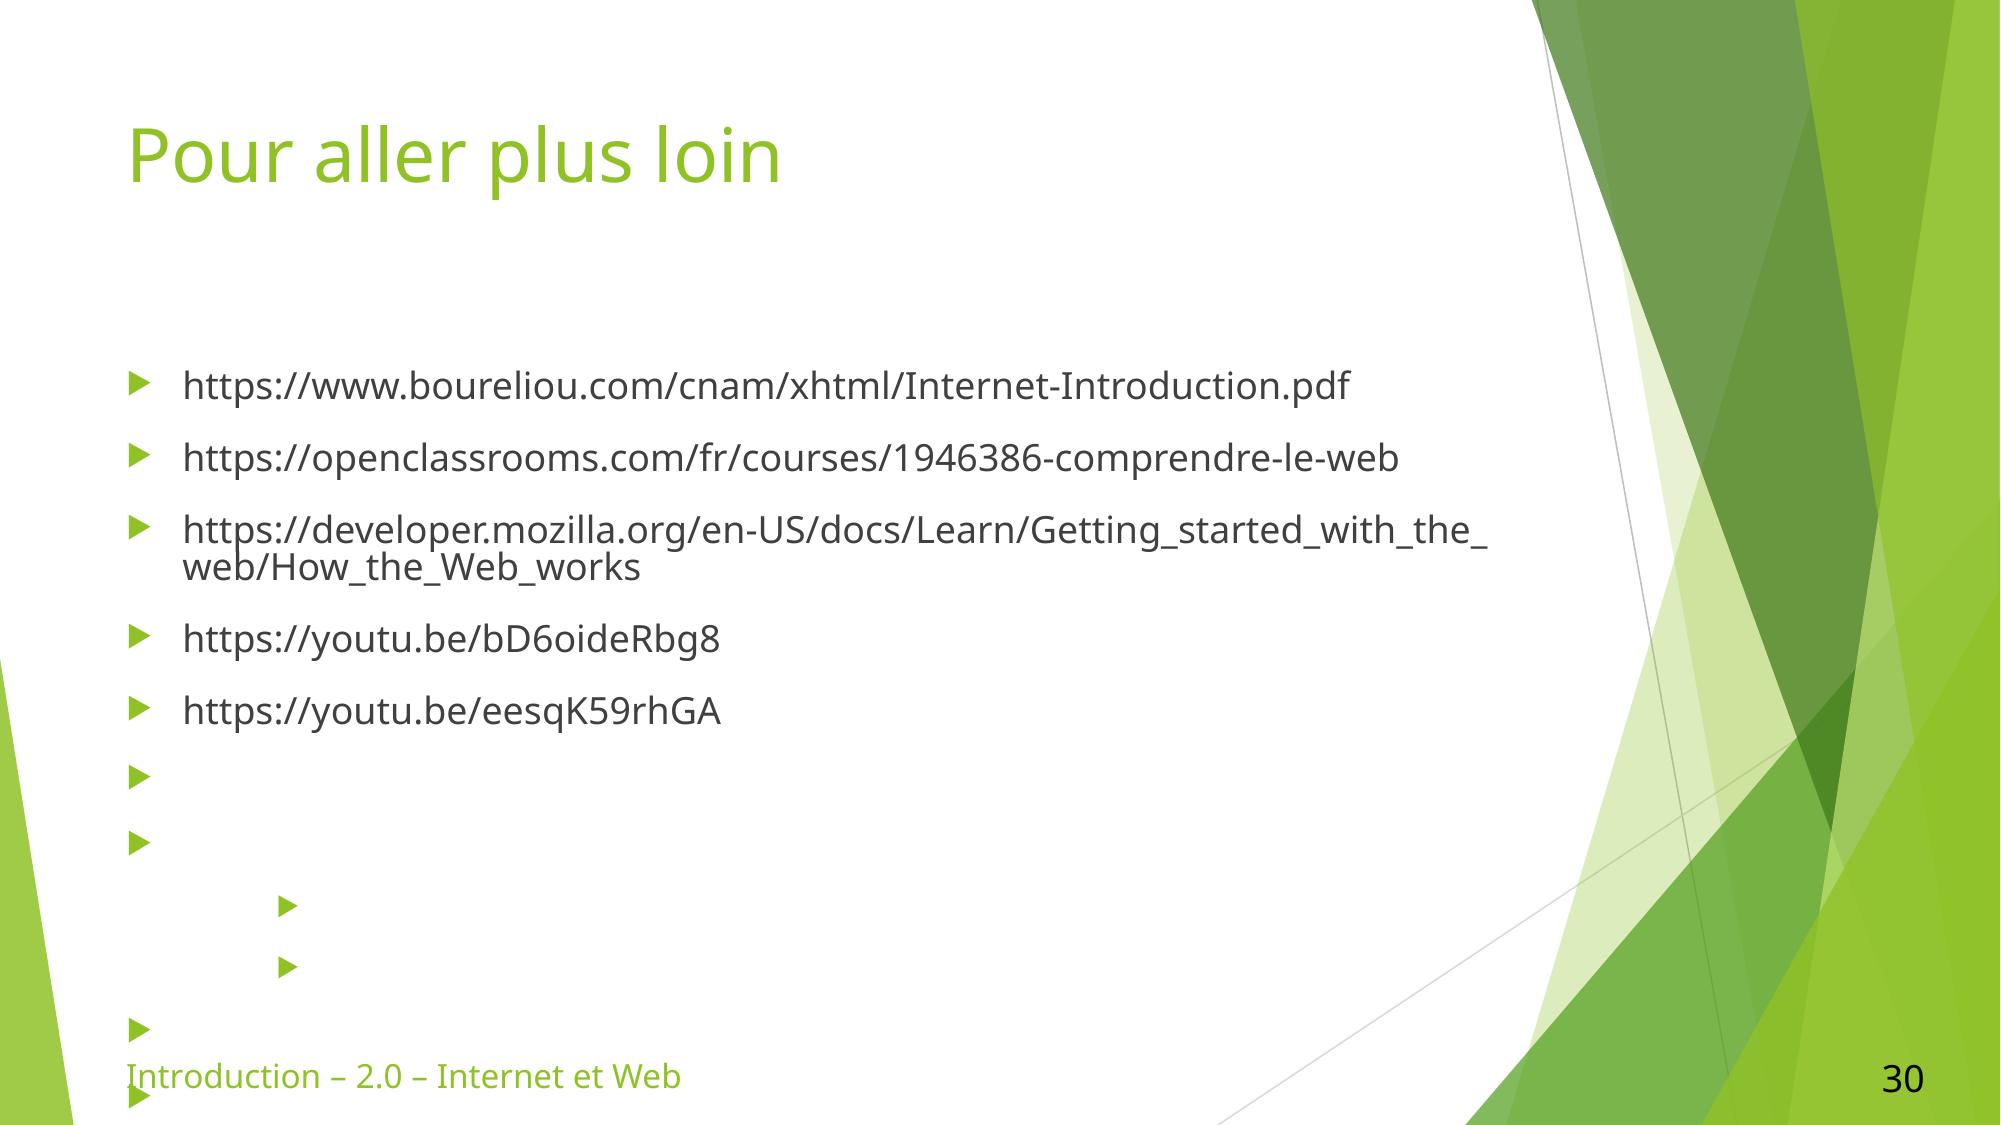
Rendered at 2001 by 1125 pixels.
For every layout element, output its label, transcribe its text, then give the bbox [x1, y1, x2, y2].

text_box [1866, 1047, 1979, 1108]
title Pour aller plus loin [111, 99, 1522, 317]
list https://www.boureliou.com/cnam/xhtml/Internet-Introduction.pdf https://openclassrooms.com/fr/courses/1946386-comprendre-le-web https://developer.mozilla.org/en-US/docs/Learn/Getting_started_with_the_web/How_the_Web_works https://youtu.be/bD6oideRbg8 https://youtu.be/eesqK59rhGA [111, 354, 1522, 992]
text_box Introduction – 2.0 – Internet et Web [111, 1047, 1094, 1109]
